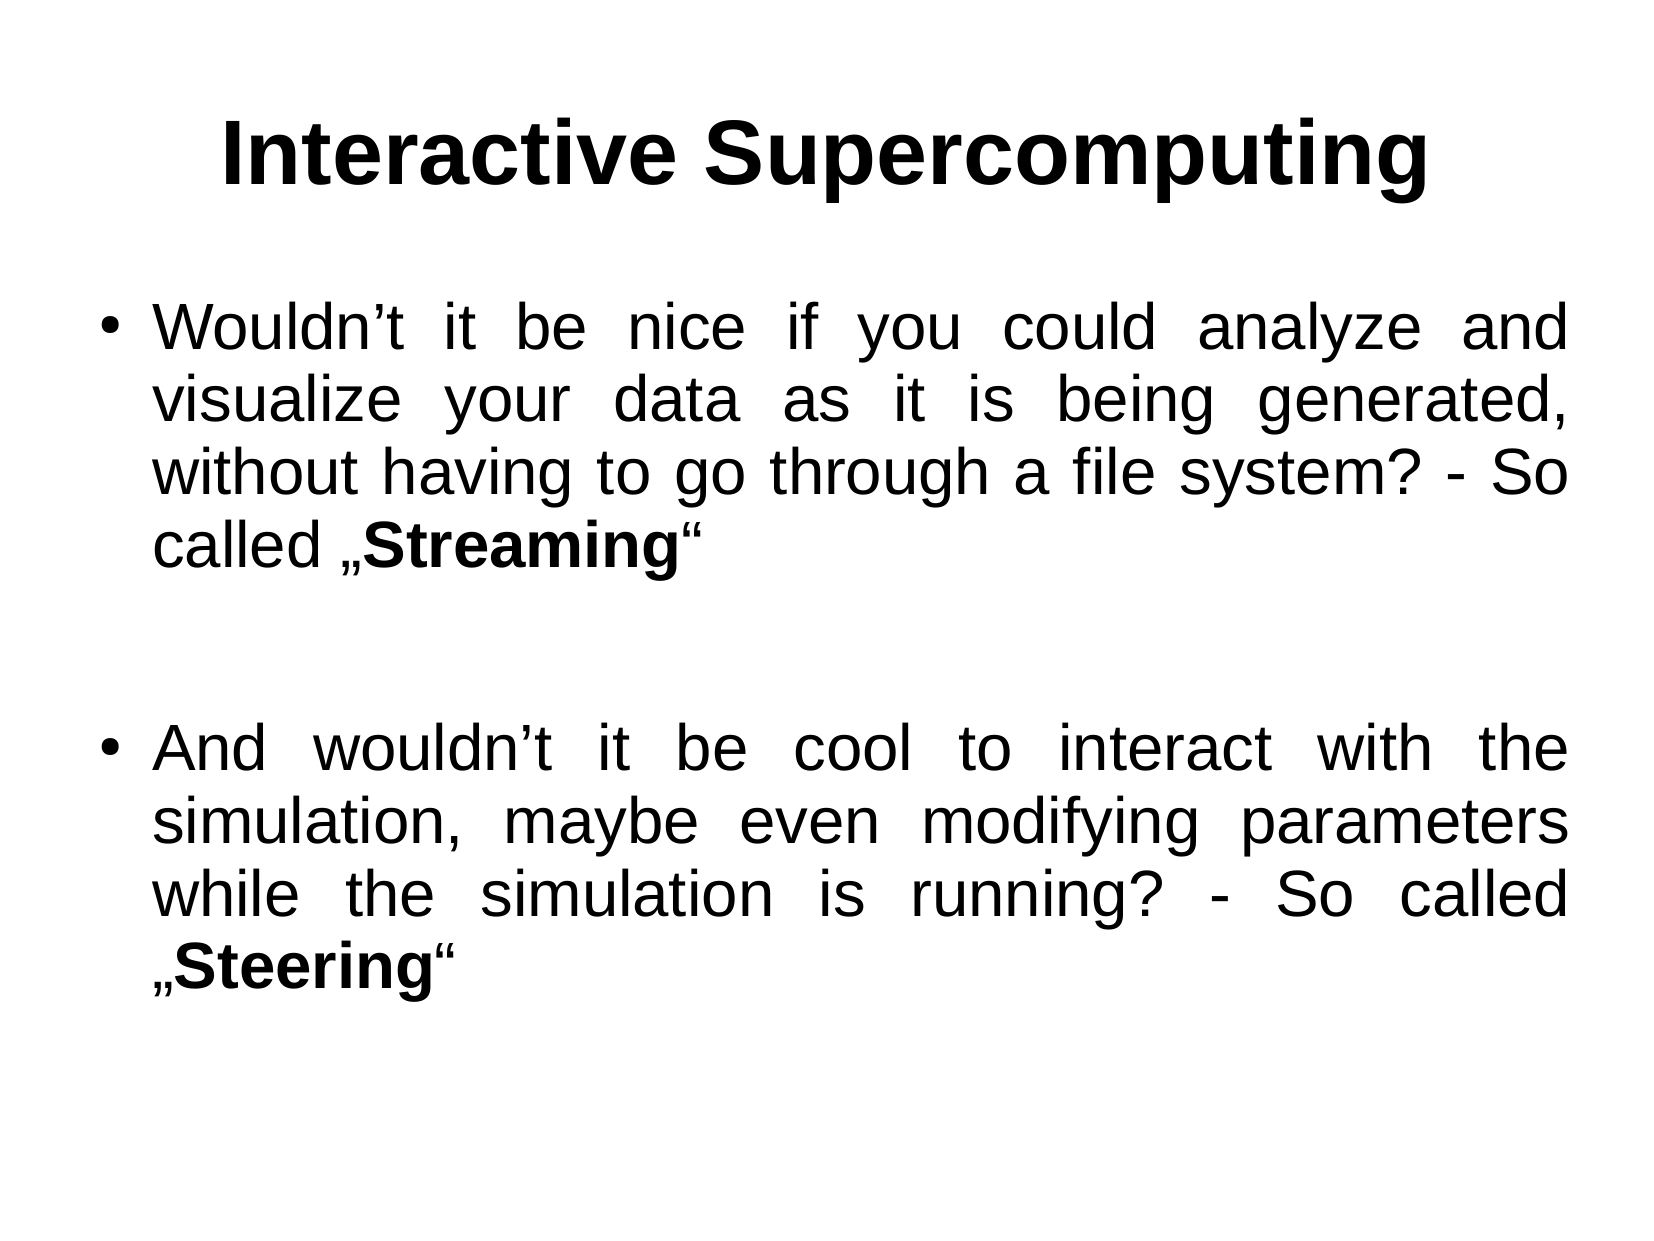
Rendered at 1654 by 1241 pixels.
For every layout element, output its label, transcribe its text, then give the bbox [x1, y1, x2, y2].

list Wouldn’t it be nice if you could analyze and visualize your data as it is being generated, without having to go through a file system? - So called „Streaming“ And wouldn’t it be cool to interact with the simulation, maybe even modifying parameters while the simulation is running? - So called „Steering“ [82, 290, 1571, 1010]
title Interactive Supercomputing [82, 49, 1571, 257]
